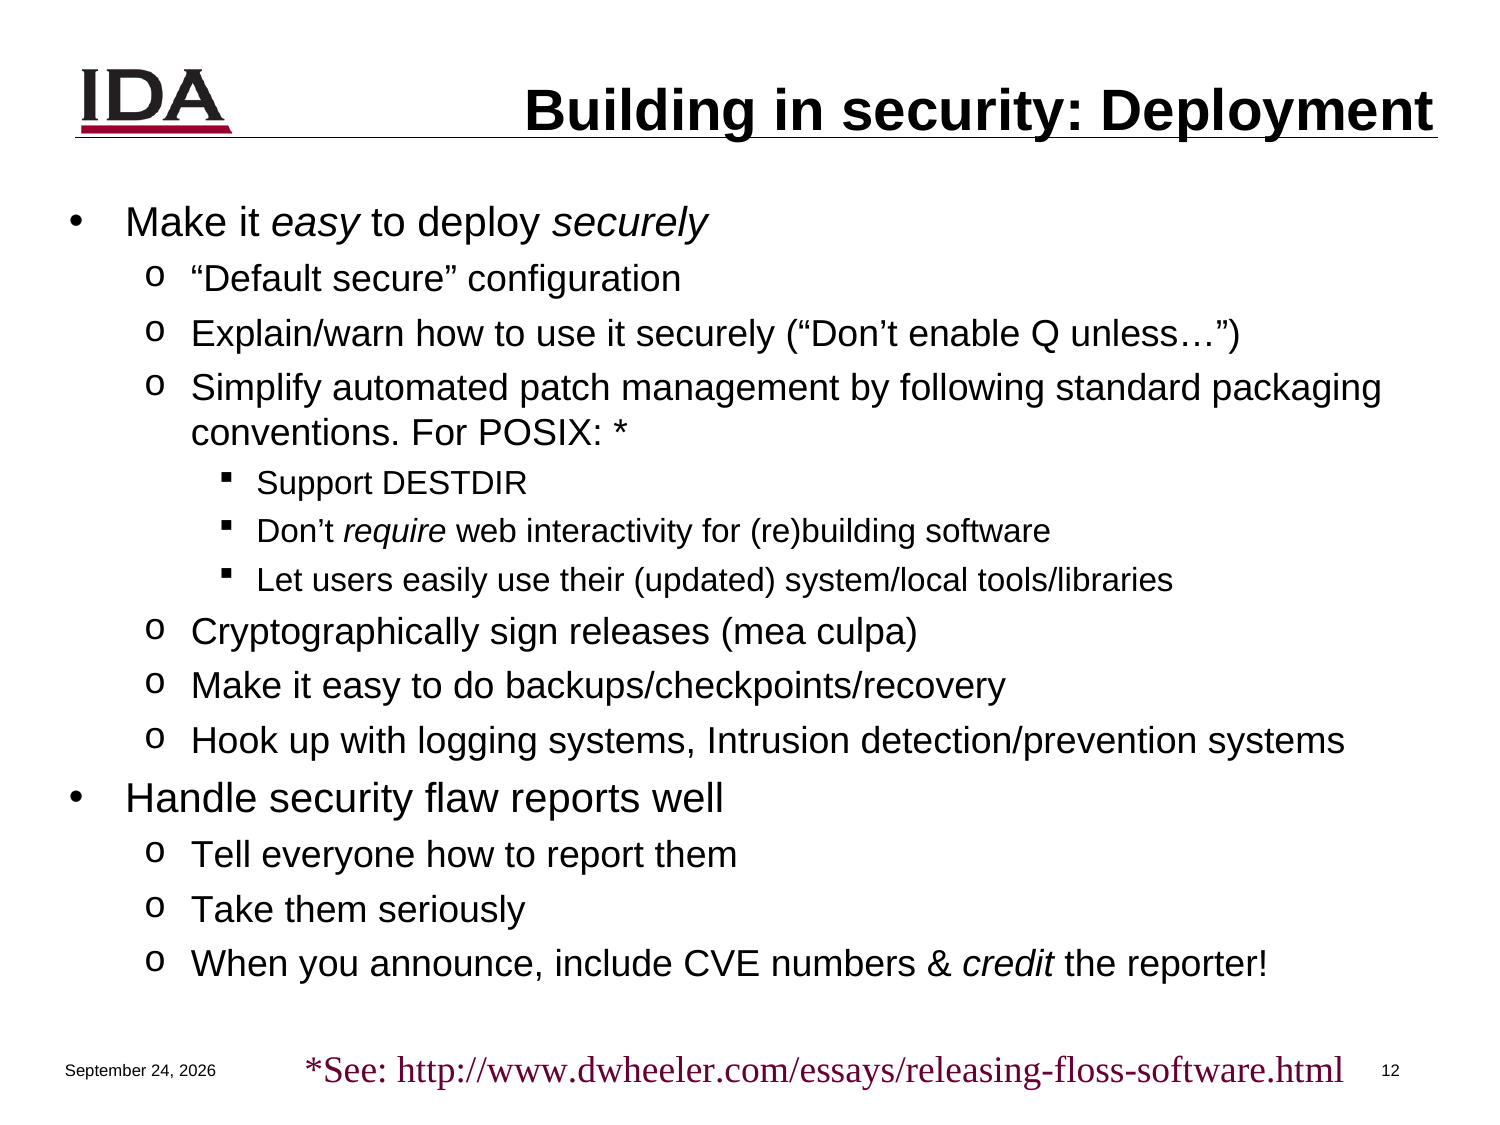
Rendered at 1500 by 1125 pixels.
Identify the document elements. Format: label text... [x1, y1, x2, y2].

text_box *See: http://www.dwheeler.com/essays/releasing-floss-software.html [289, 1037, 1361, 1098]
picture [77, 65, 233, 138]
list Make it easy to deploy securely “Default secure” configuration Explain/warn how to use it securely (“Don’t enable Q unless…”) Simplify automated patch management by following standard packaging conventions. For POSIX: * Support DESTDIR Don’t require web interactivity for (re)building software Let users easily use their (updated) system/local tools/libraries Cryptographically sign releases (mea culpa) Make it easy to do backups/checkpoints/recovery Hook up with logging systems, Intrusion detection/prevention systems Handle security flaw reports well Tell everyone how to report them Take them seriously When you announce, include CVE numbers & credit the reporter! [53, 187, 1401, 1013]
title Building in security: Deployment [425, 64, 1450, 150]
text_box <number> [1102, 1012, 1415, 1088]
text_box November 9, 2011 [49, 1012, 363, 1088]
